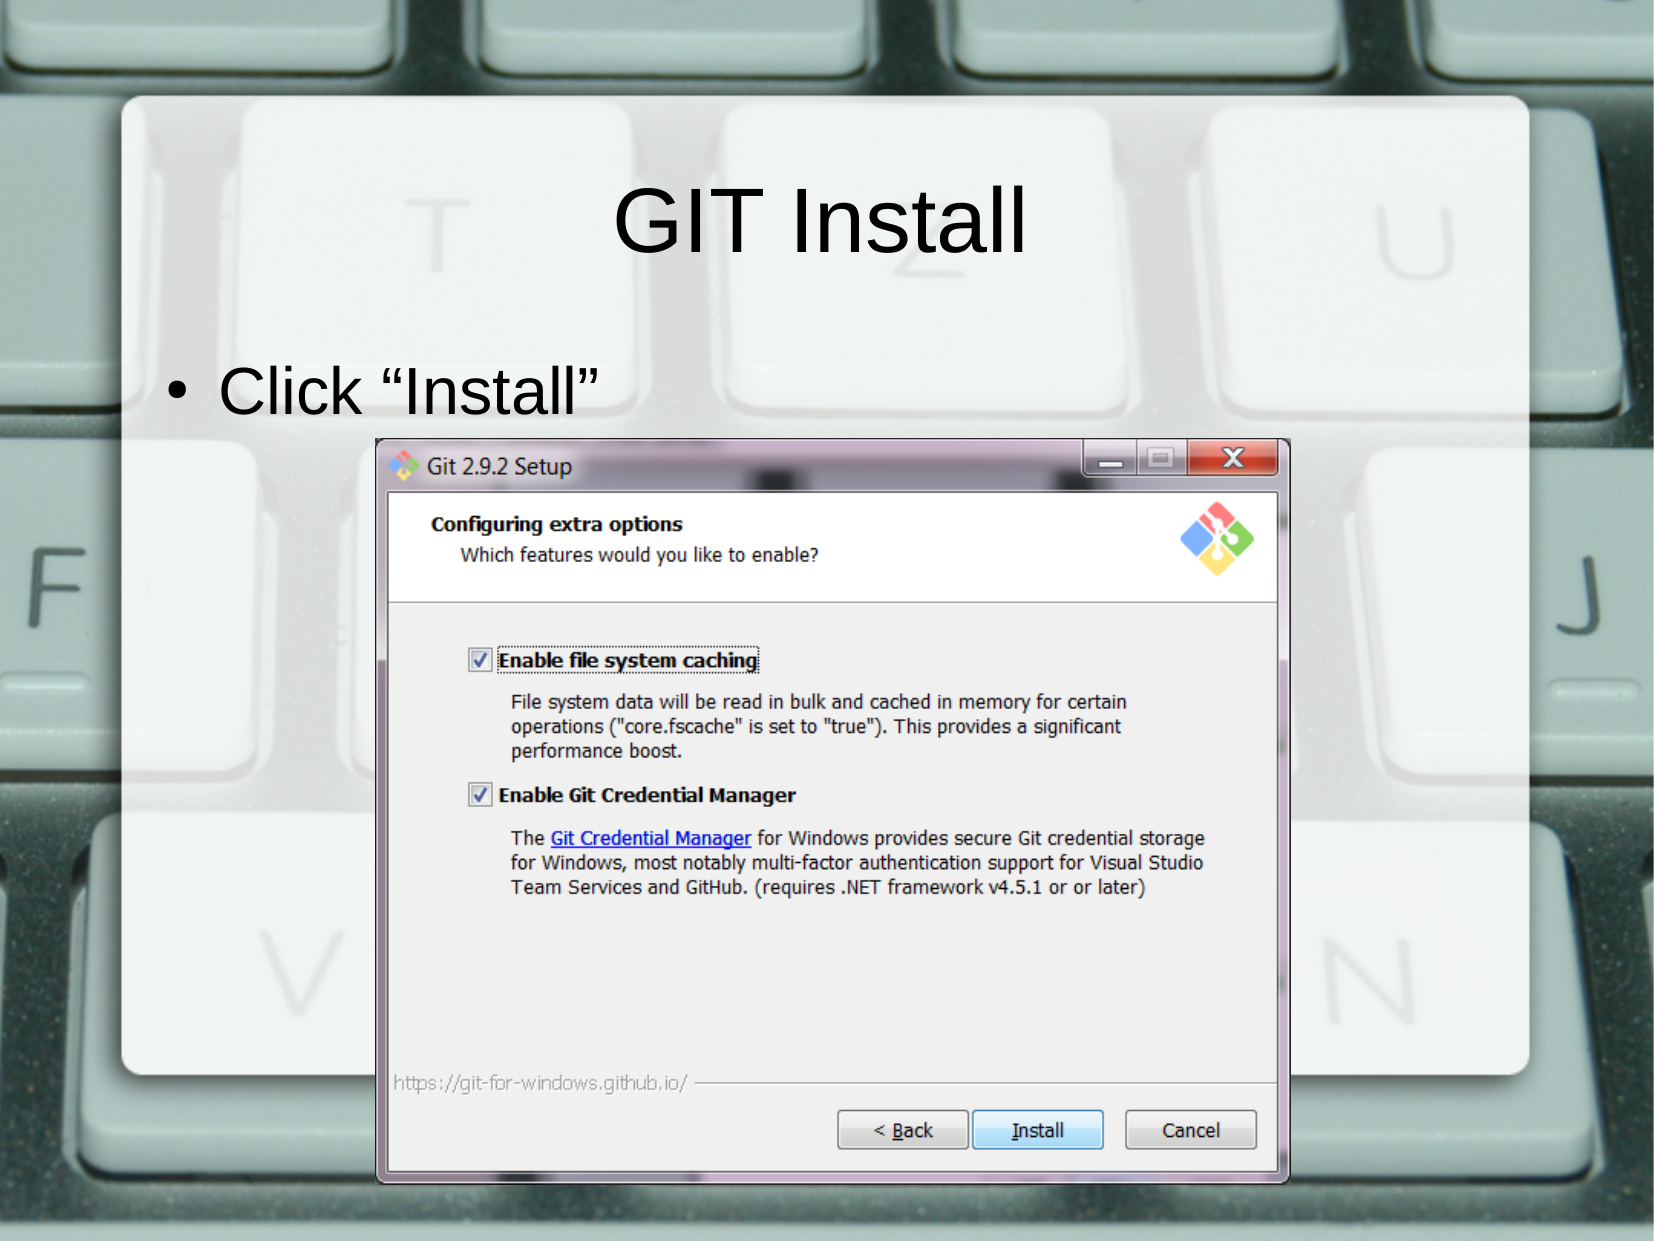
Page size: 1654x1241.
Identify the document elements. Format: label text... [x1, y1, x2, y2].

picture [0, 0, 1654, 1241]
title GIT Install [135, 117, 1506, 325]
list Click “Install” [147, 354, 1506, 1063]
